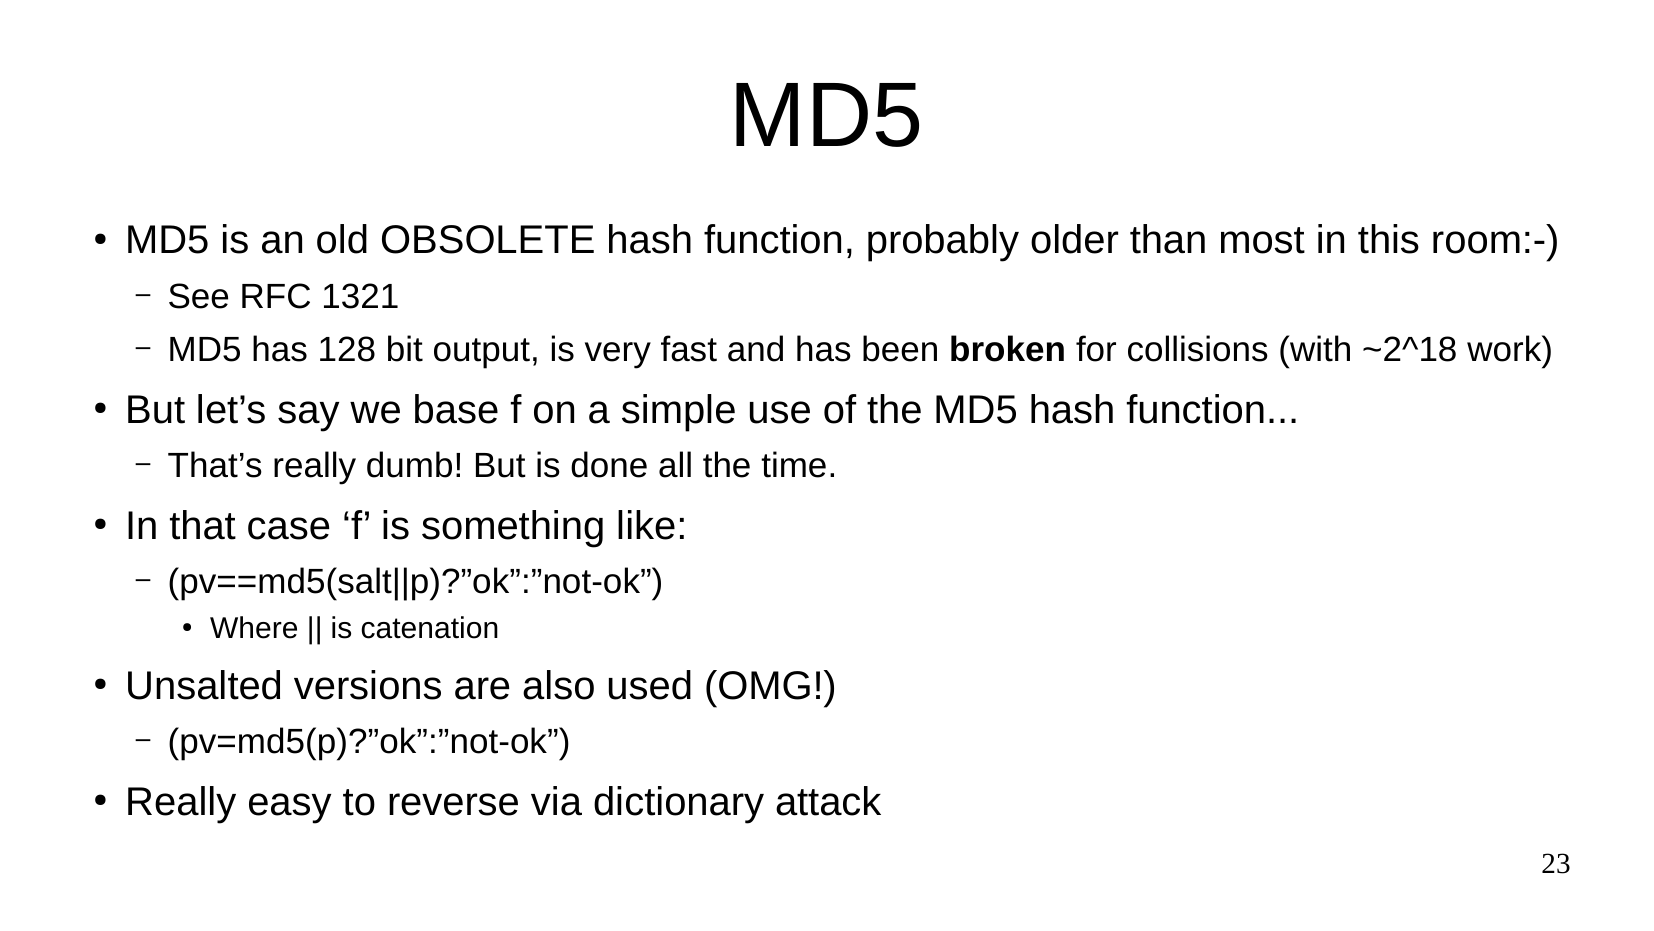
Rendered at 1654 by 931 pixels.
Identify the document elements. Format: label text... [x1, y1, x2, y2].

list MD5 is an old OBSOLETE hash function, probably older than most in this room:-) See RFC 1321 MD5 has 128 bit output, is very fast and has been broken for collisions (with ~2^18 work) But let’s say we base f on a simple use of the MD5 hash function... That’s really dumb! But is done all the time. In that case ‘f’ is something like: (pv==md5(salt||p)?”ok”:”not-ok”) Where || is catenation Unsalted versions are also used (OMG!) (pv=md5(p)?”ok”:”not-ok”) Really easy to reverse via dictionary attack [82, 217, 1571, 871]
title MD5 [82, 37, 1571, 193]
